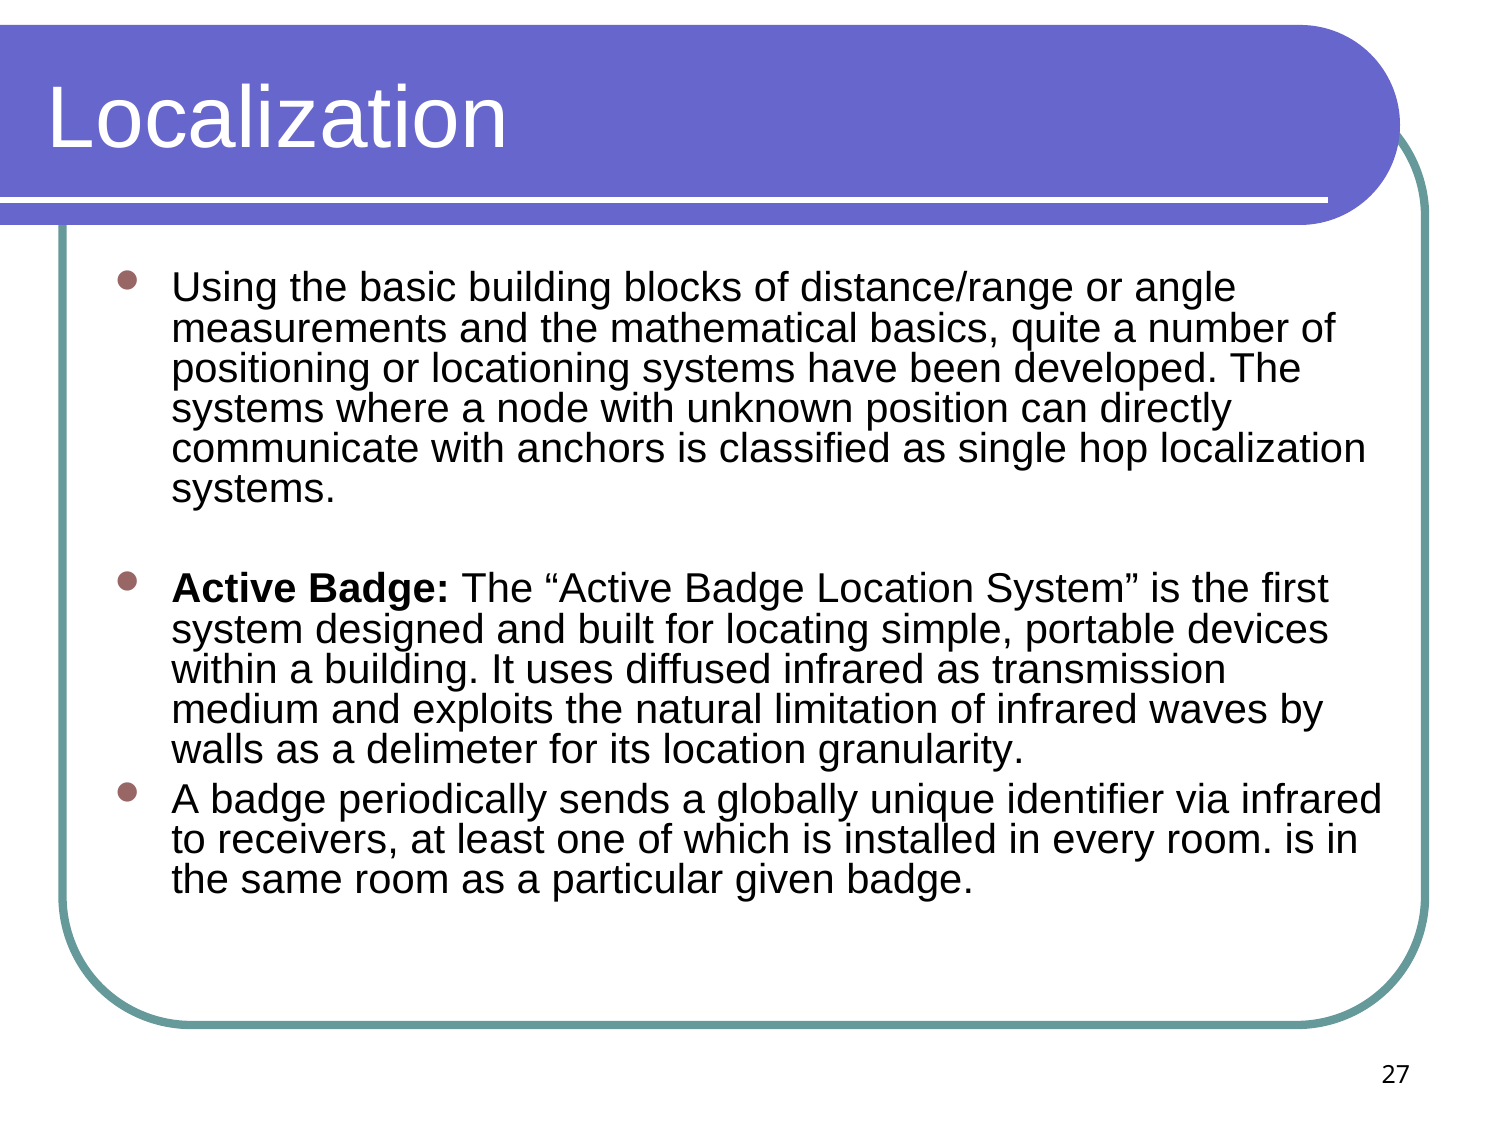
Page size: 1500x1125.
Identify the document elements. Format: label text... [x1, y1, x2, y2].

list Using the basic building blocks of distance/range or angle measurements and the mathematical basics, quite a number of positioning or locationing systems have been developed. The systems where a node with unknown position can directly communicate with anchors is classified as single hop localization systems. Active Badge: The “Active Badge Location System” is the first system designed and built for locating simple, portable devices within a building. It uses diffused infrared as transmission medium and exploits the natural limitation of infrared waves by walls as a delimeter for its location granularity. A badge periodically sends a globally unique identifier via infrared to receivers, at least one of which is installed in every room. is in the same room as a particular given badge. [99, 262, 1401, 988]
text_box <number> [1074, 1025, 1426, 1101]
title Localization [31, 37, 1347, 188]
